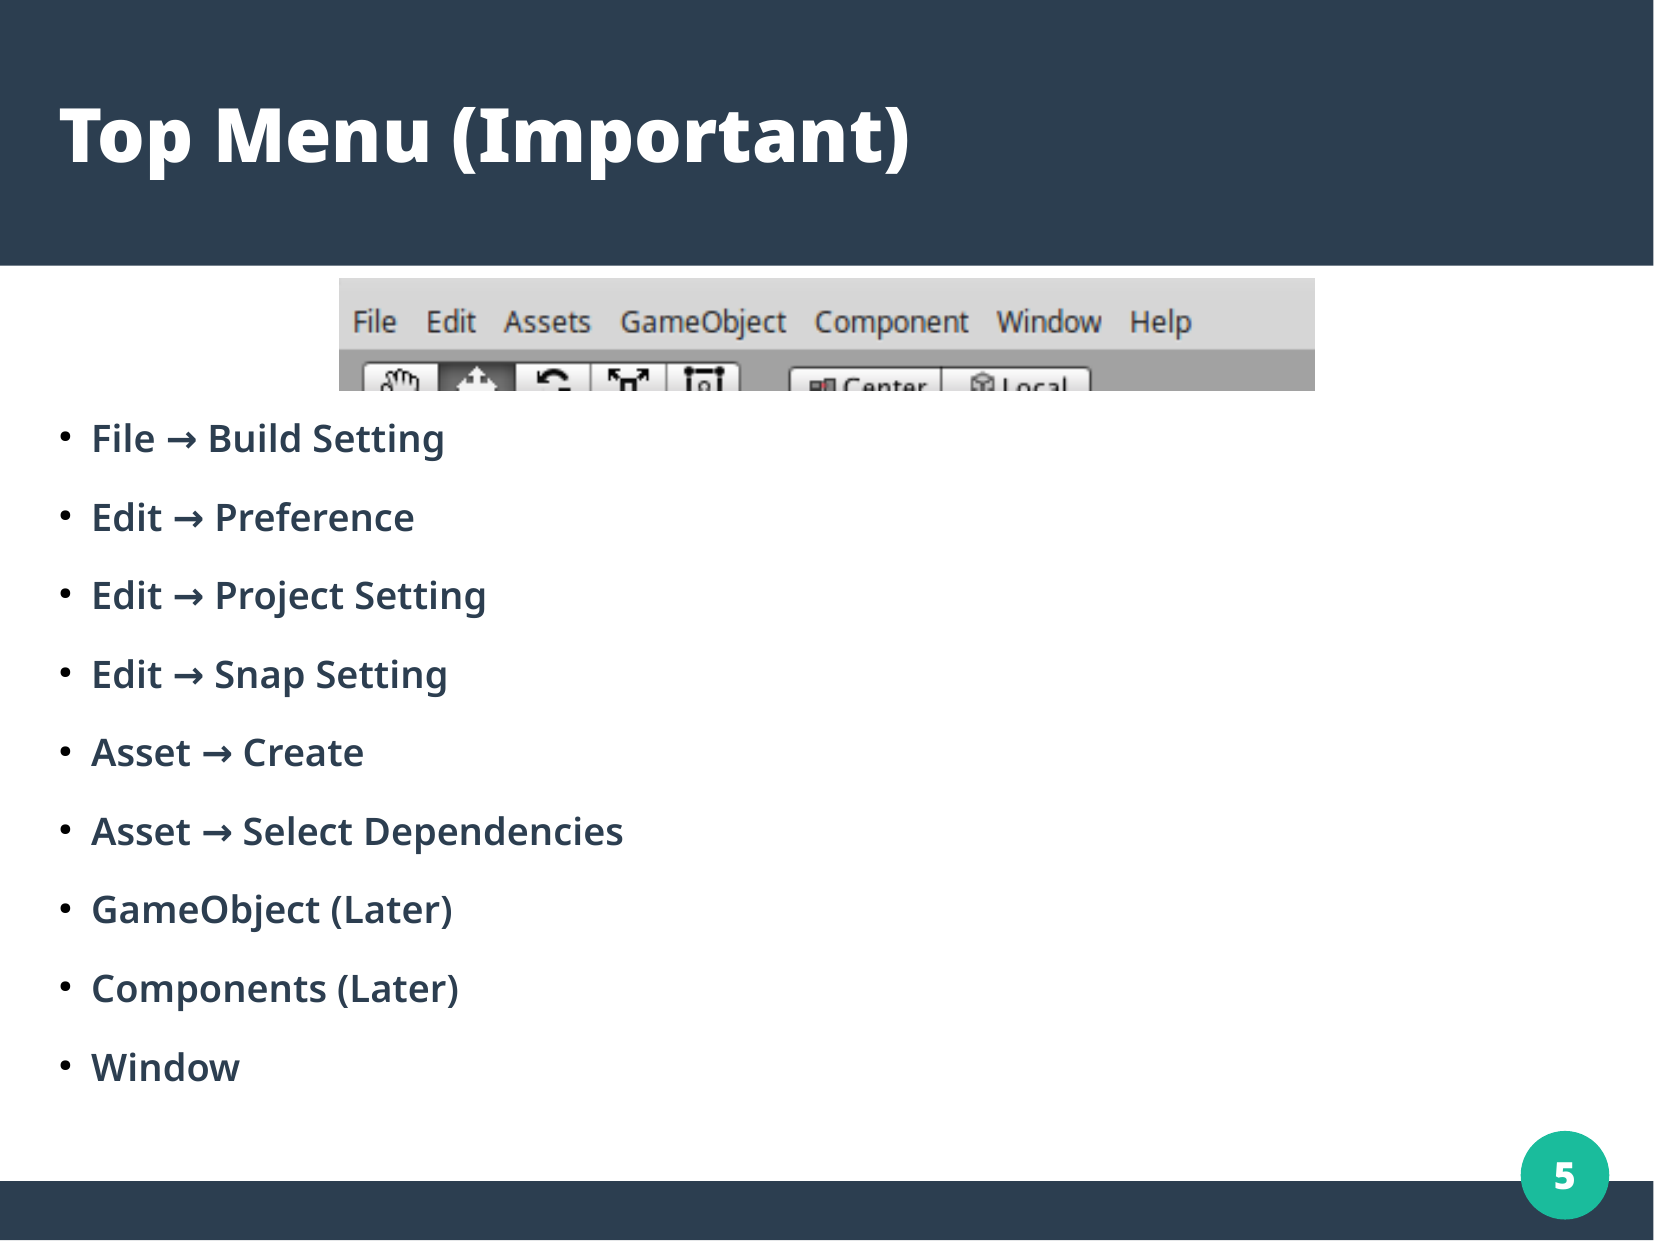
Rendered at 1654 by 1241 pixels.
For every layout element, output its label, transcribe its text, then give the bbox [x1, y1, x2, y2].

title Top Menu (Important) [59, 66, 1595, 200]
picture [339, 278, 1315, 391]
list File → Build Setting Edit → Preference Edit → Project Setting Edit → Snap Setting Asset → Create Asset → Select Dependencies GameObject (Later) Components (Later) Window [59, 411, 1565, 1093]
